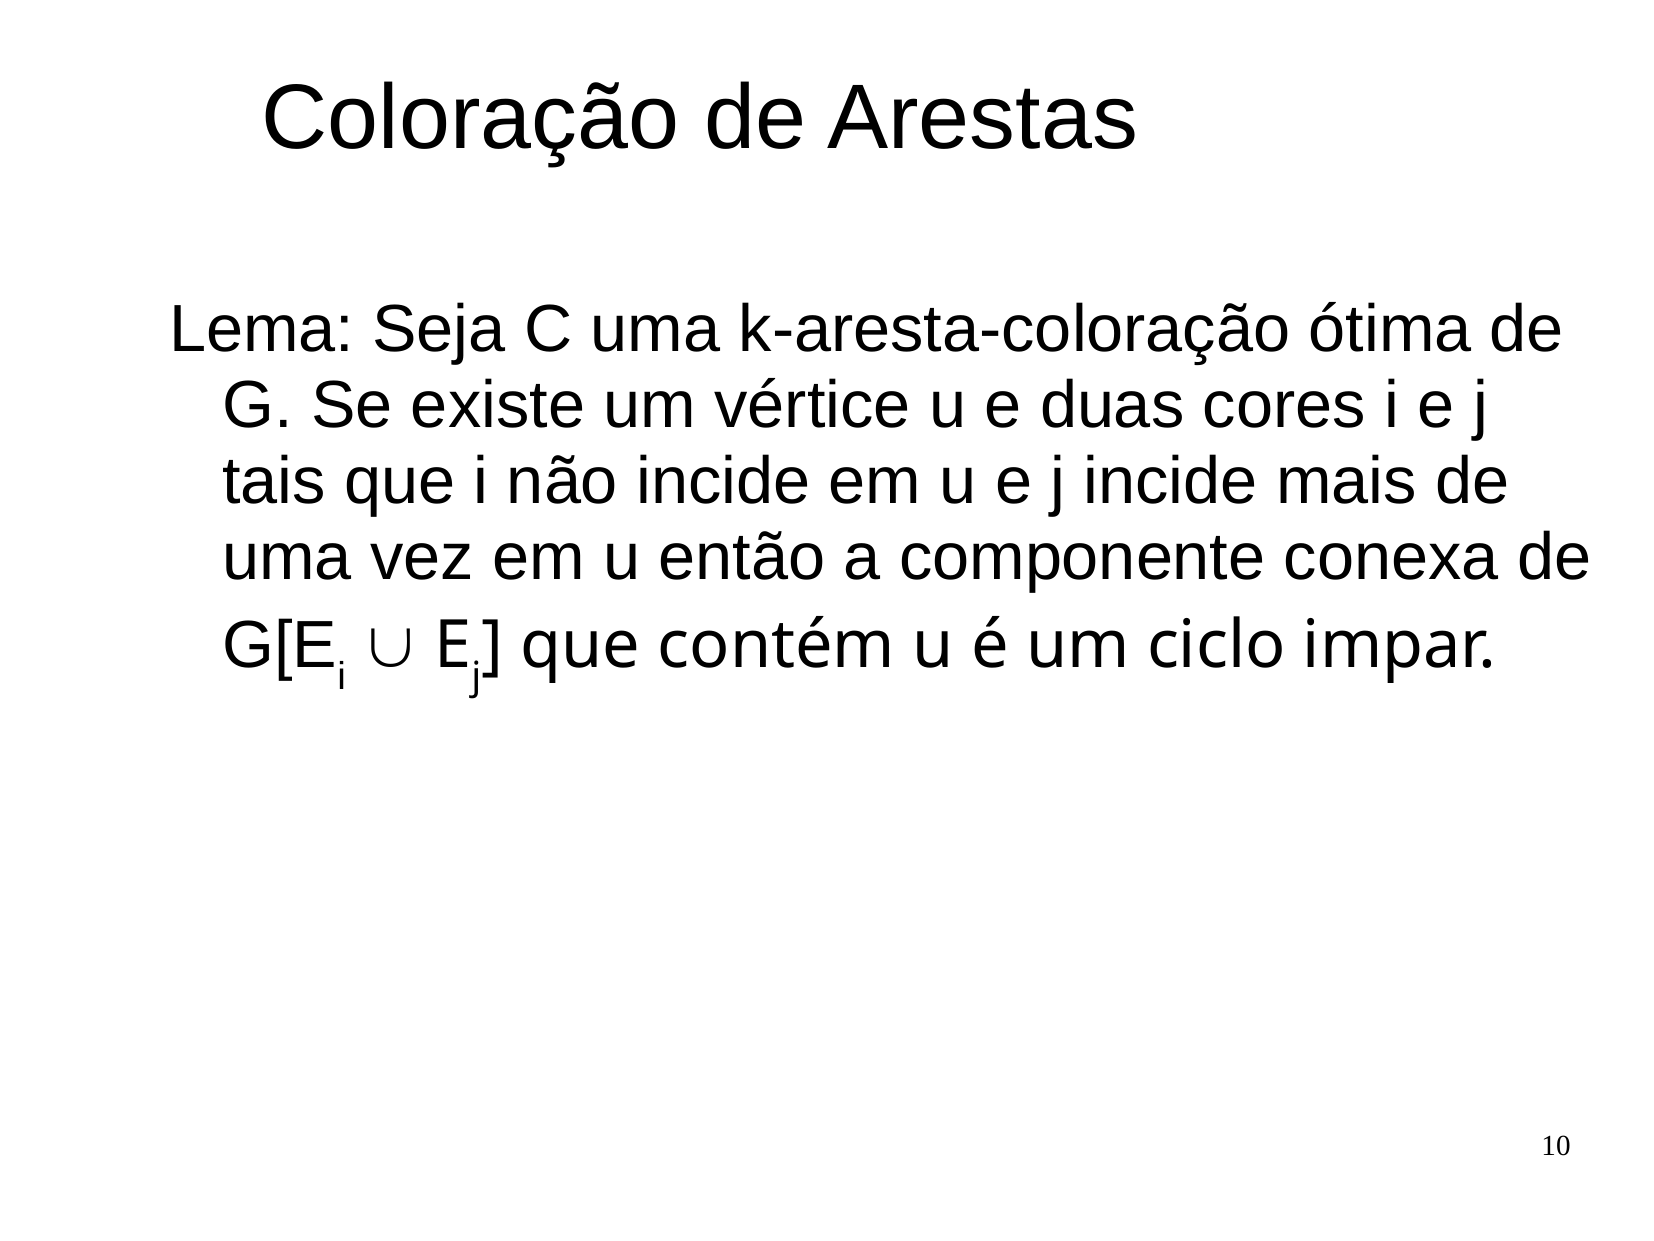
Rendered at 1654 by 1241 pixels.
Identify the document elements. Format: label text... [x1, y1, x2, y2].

title Coloração de Arestas [261, 58, 1433, 173]
list Lema: Seja C uma k-aresta-coloração ótima de G. Se existe um vértice u e duas cores i e j tais que i não incide em u e j incide mais de uma vez em u então a componente conexa de G[Ei  Ej] que contém u é um ciclo impar. [151, 289, 1598, 1004]
